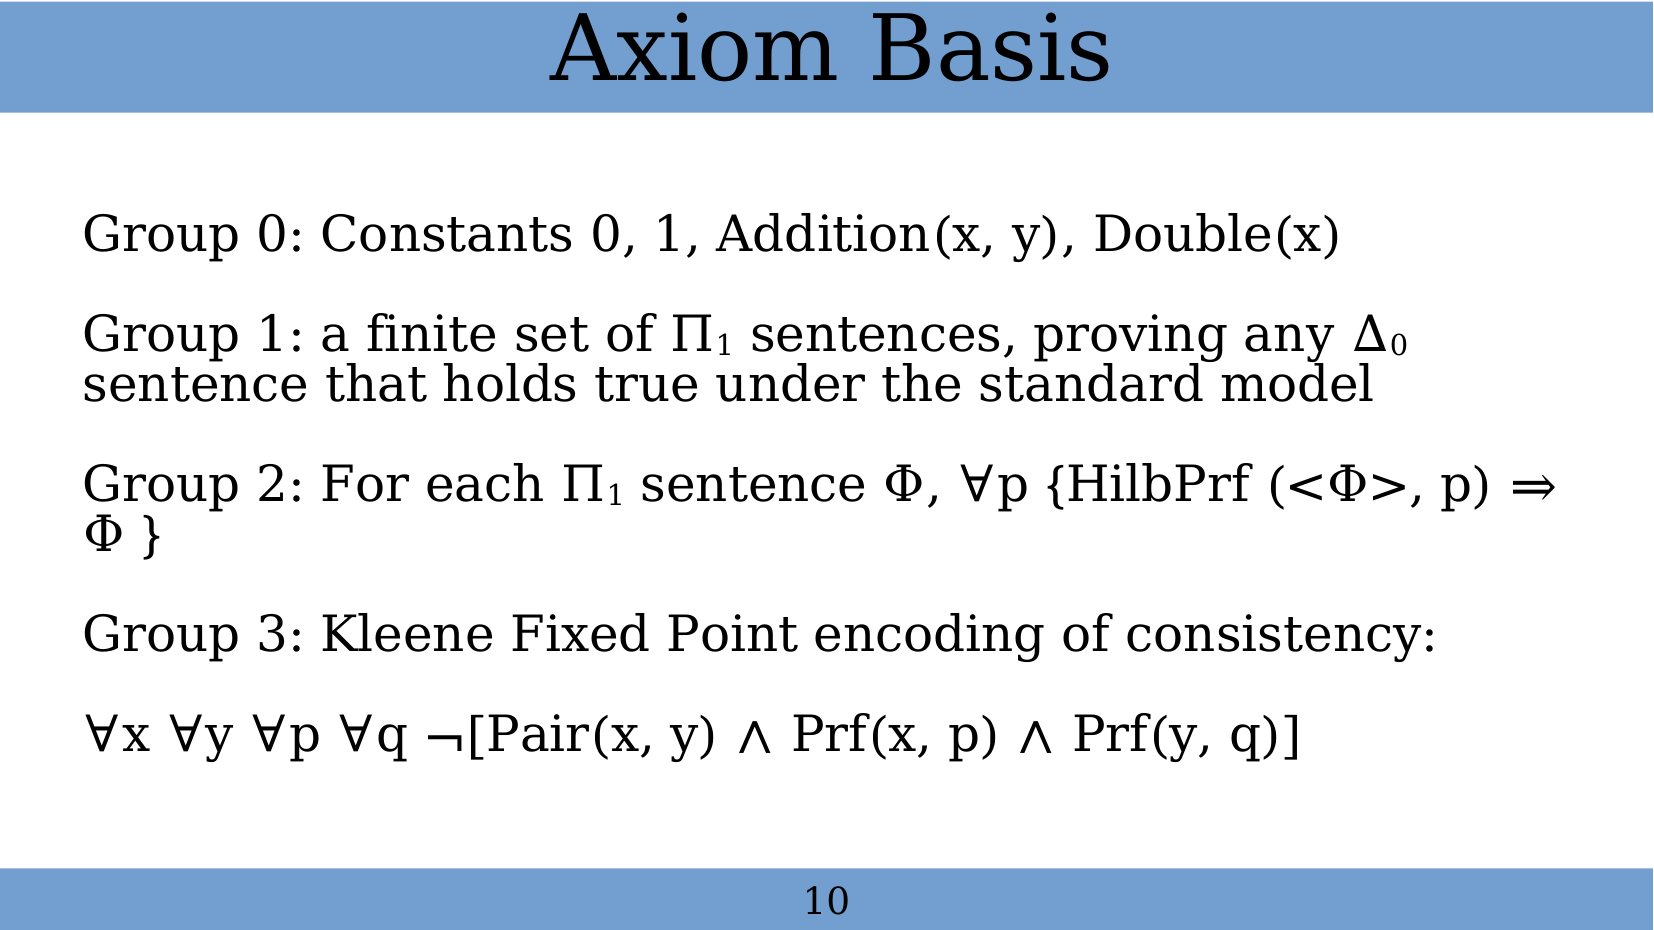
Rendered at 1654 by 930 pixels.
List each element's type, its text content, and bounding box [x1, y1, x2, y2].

title [0, 1, 1653, 113]
text_box [0, 868, 1653, 930]
subtitle Group 0: Constants 0, 1, Addition(x, y), Double(x) Group 1: a finite set of Π1 sentences, proving any ∆0 sentence that holds true under the standard model Group 2: For each Π1 sentence Φ, ∀p {HilbPrf (<Φ>, p) ⇒ Φ } Group 3: Kleene Fixed Point encoding of consistency: ∀x ∀y ∀p ∀q ¬[Pair(x, y) ∧ Prf(x, p) ∧ Prf(y, q)] [82, 212, 1571, 763]
text_box 10 [770, 877, 883, 930]
text_box Axiom Basis [167, 0, 1498, 107]
